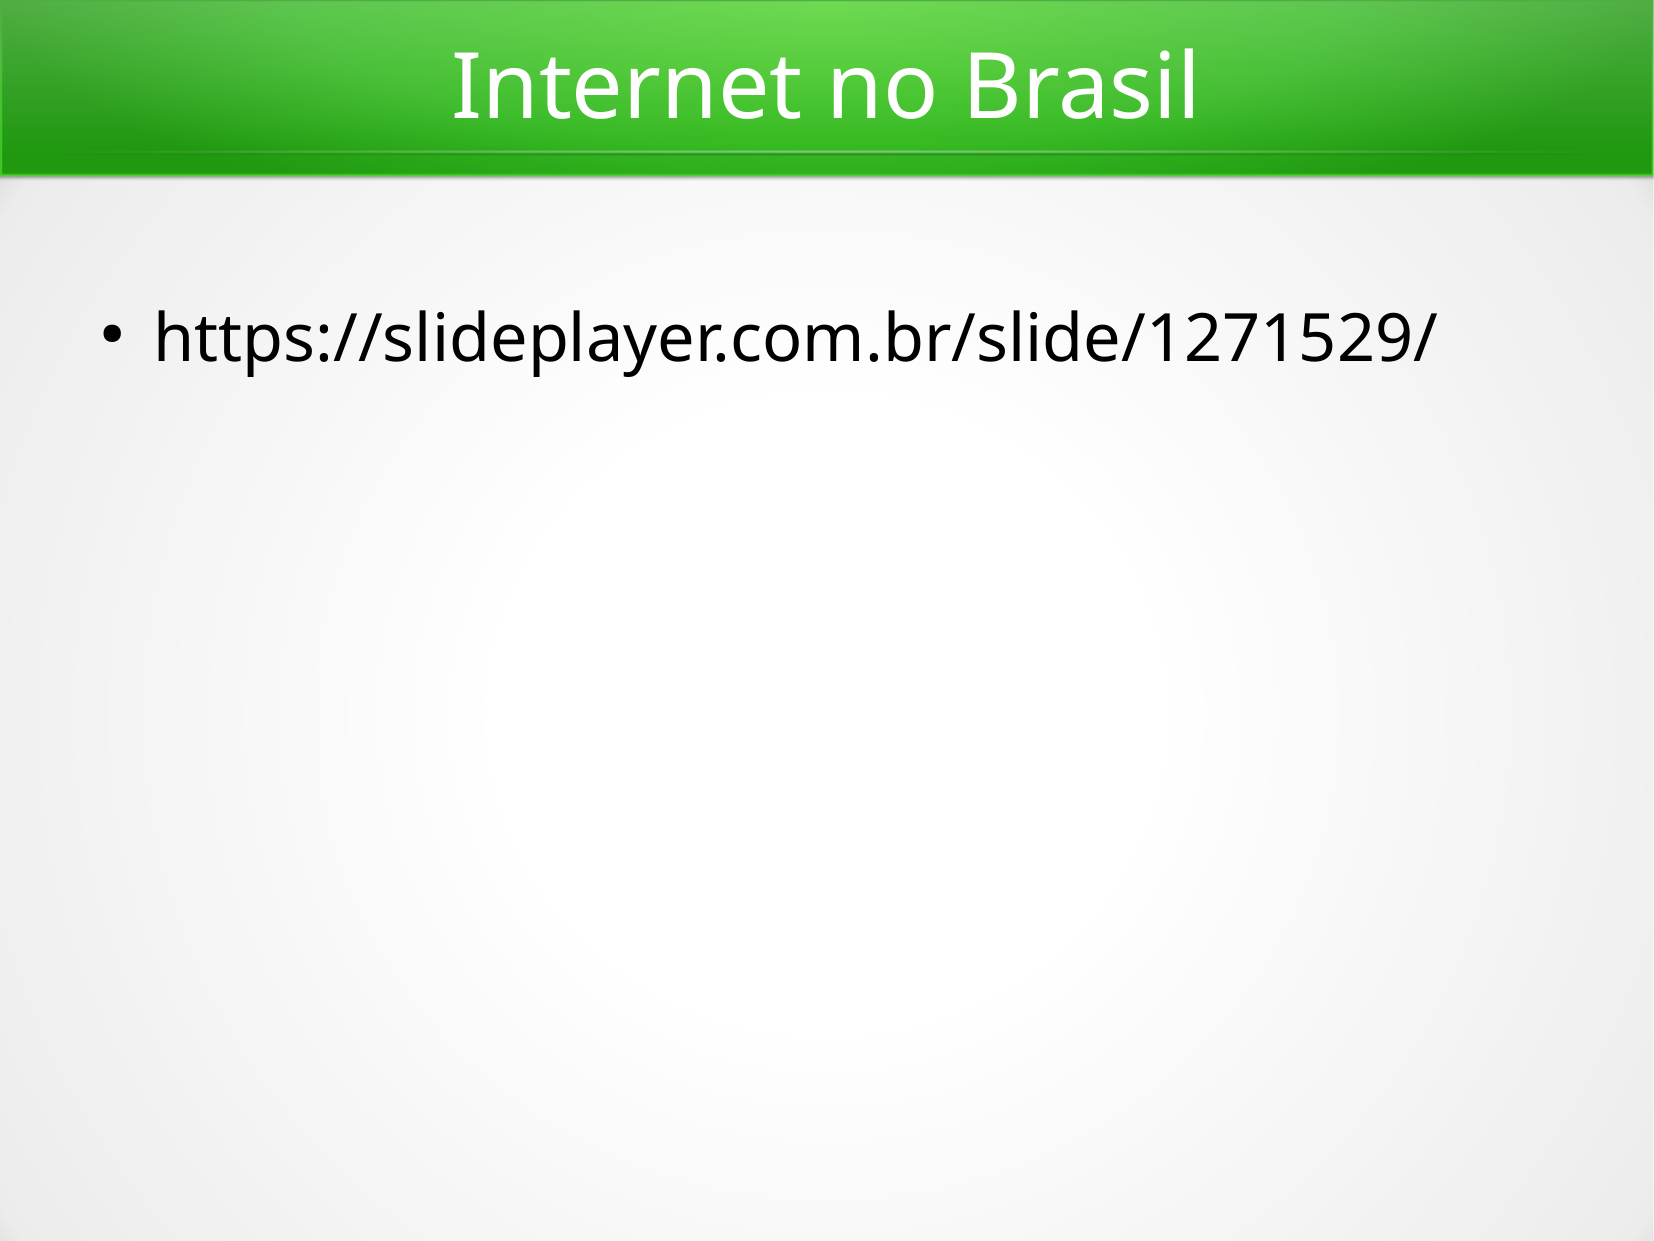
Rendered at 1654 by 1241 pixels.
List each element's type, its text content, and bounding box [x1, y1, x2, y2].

title Internet no Brasil [82, 11, 1571, 154]
picture [0, 0, 1654, 1241]
list https://slideplayer.com.br/slide/1271529/ [82, 290, 1571, 1010]
